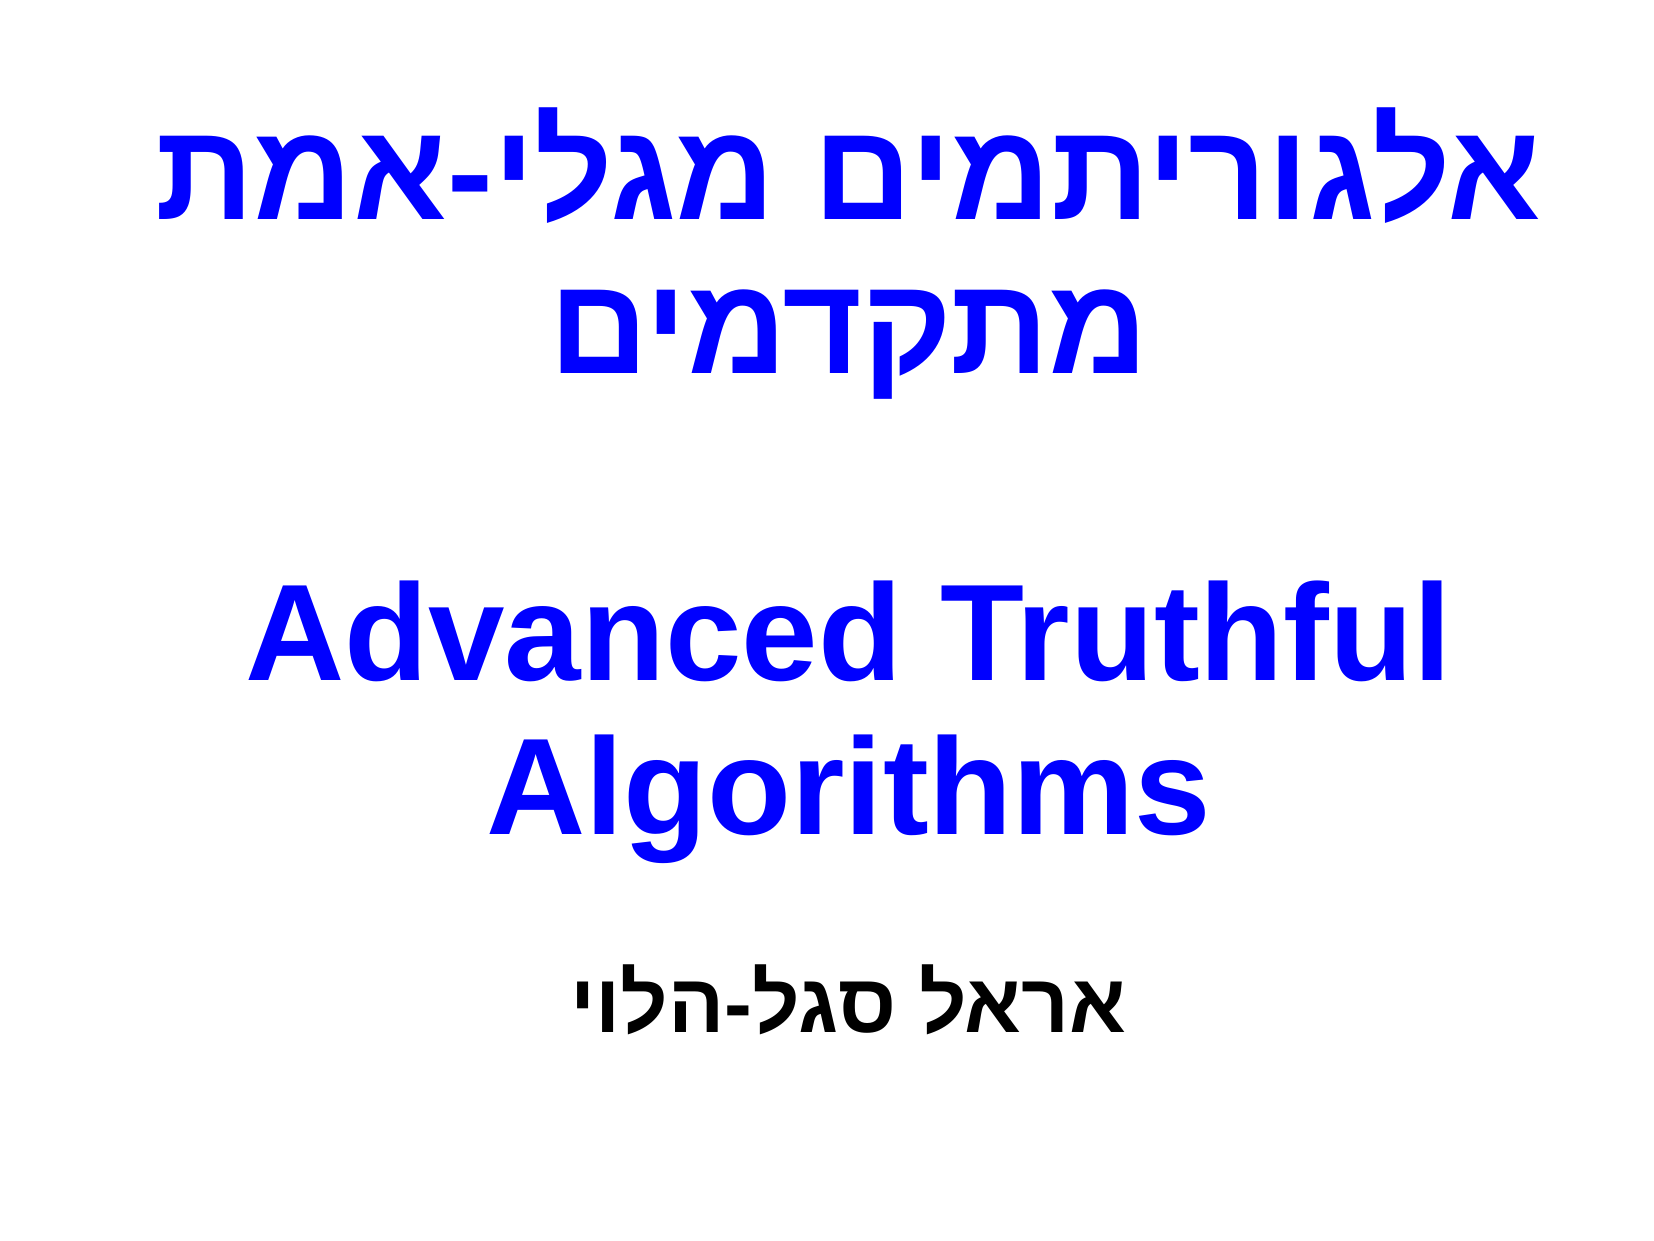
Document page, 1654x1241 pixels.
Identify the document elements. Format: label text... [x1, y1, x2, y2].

title אלגוריתמים מגלי-אמת מתקדמים Advanced Truthful Algorithms אראל סגל-הלוי [105, 95, 1594, 1051]
